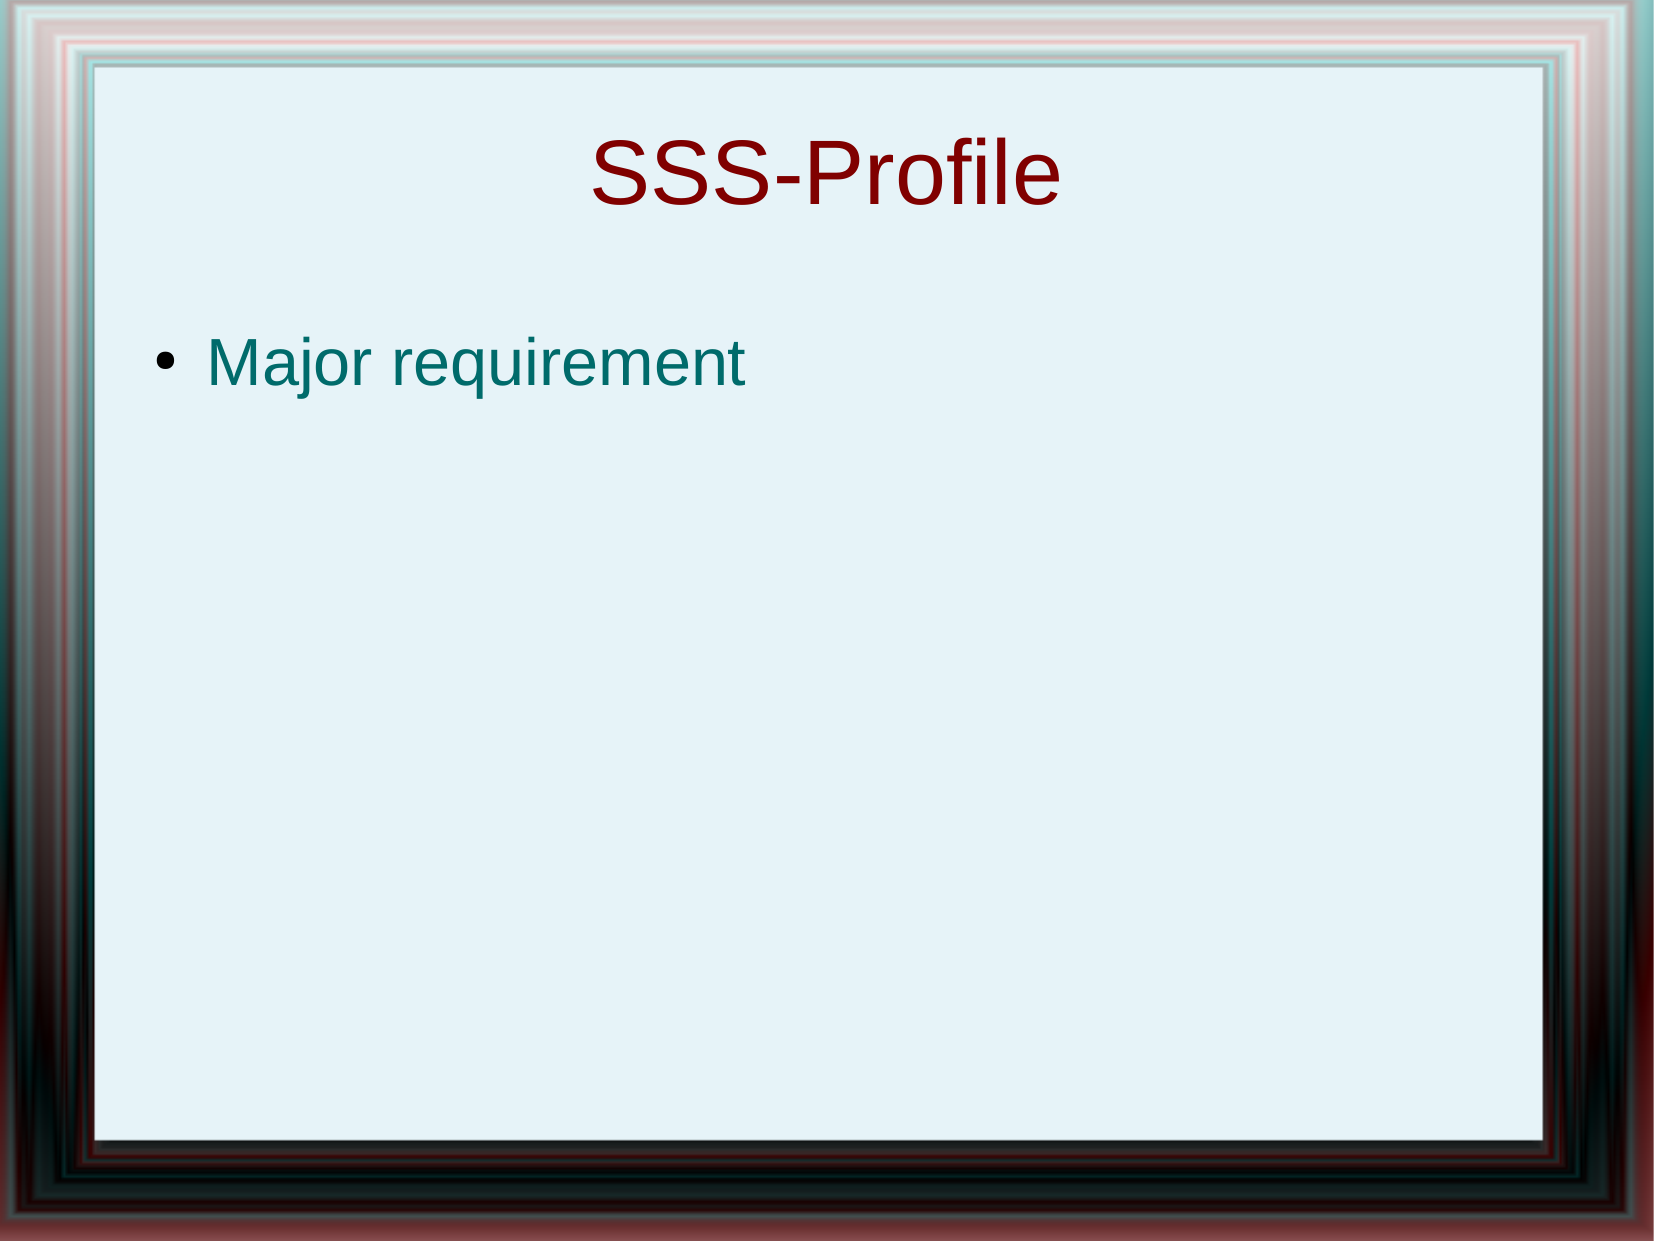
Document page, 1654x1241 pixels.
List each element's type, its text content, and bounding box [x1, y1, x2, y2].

list Major requirement [118, 324, 1506, 945]
title SSS-Profile [118, 88, 1536, 257]
picture [0, 0, 1654, 1241]
